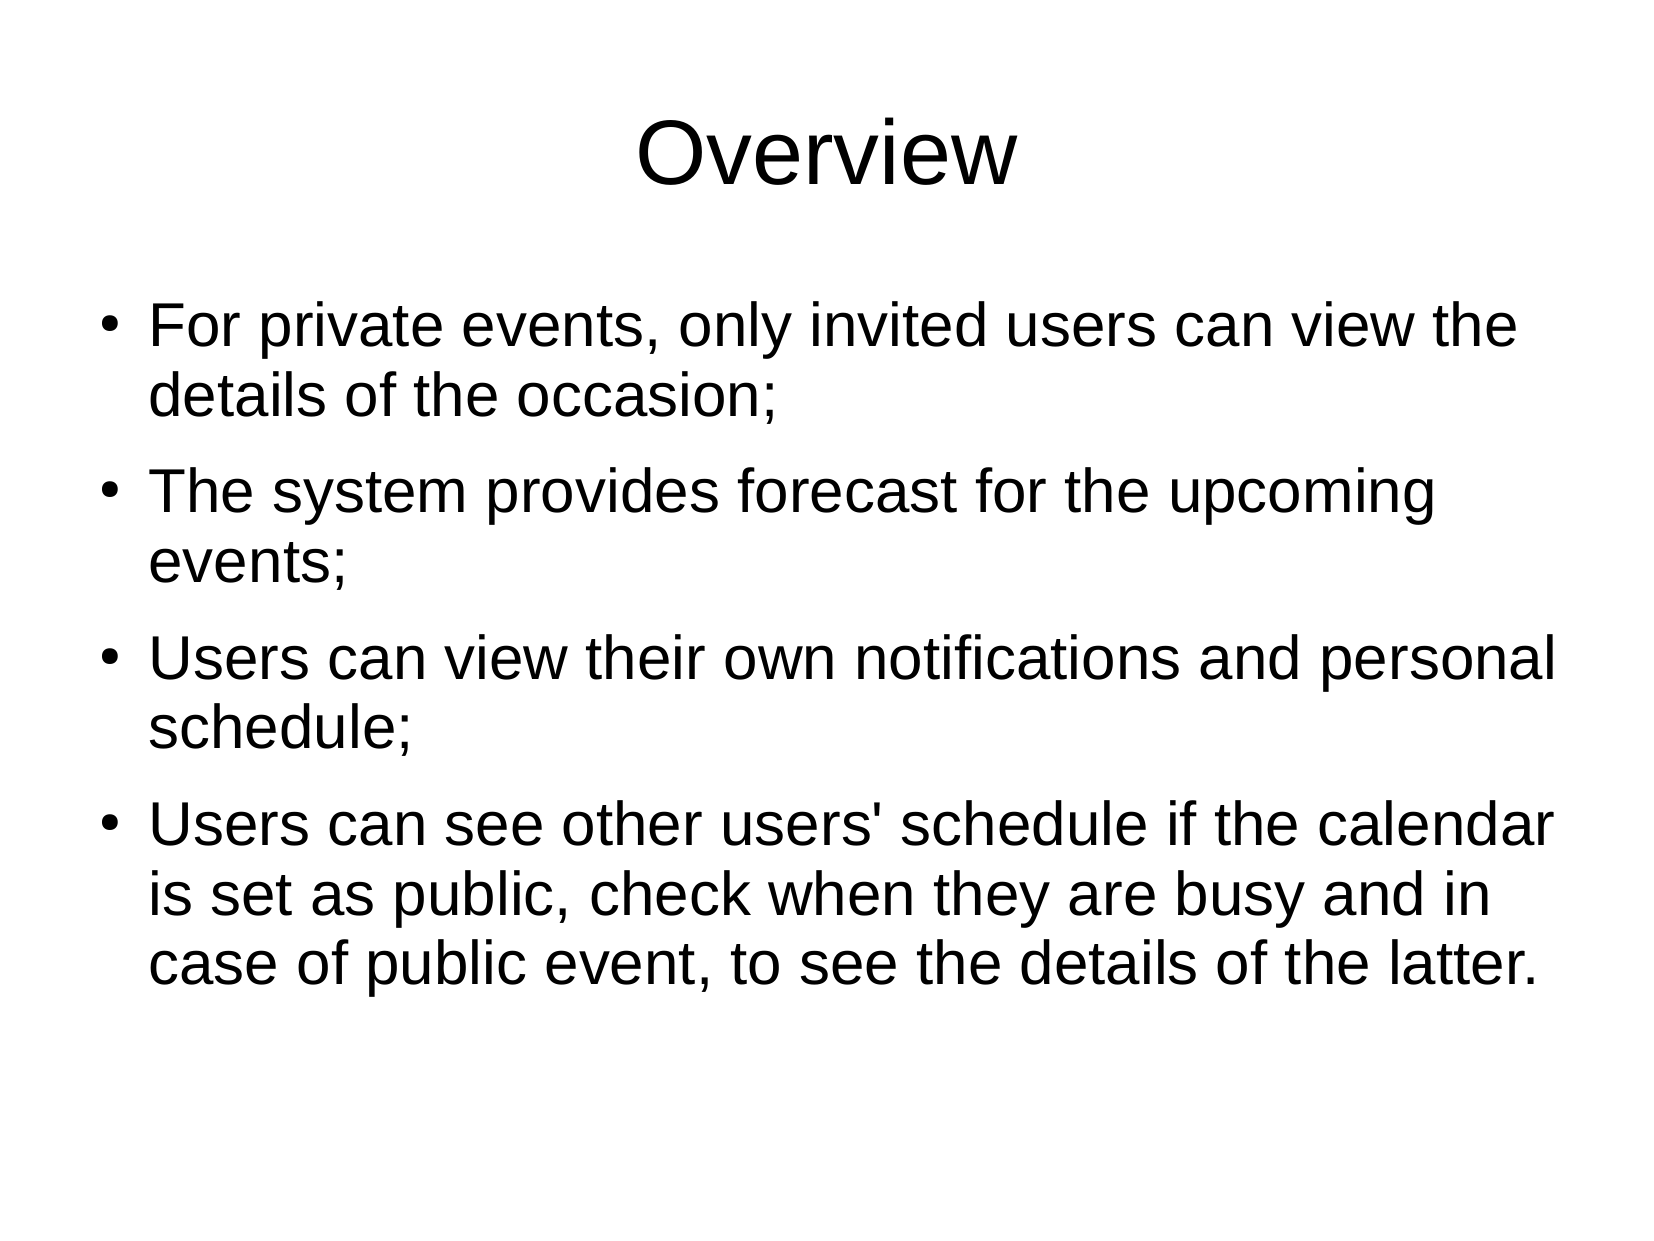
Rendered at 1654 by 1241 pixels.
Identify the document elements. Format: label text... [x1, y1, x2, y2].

title Overview [82, 49, 1571, 257]
list For private events, only invited users can view the details of the occasion; The system provides forecast for the upcoming events; Users can view their own notifications and personal schedule; Users can see other users' schedule if the calendar is set as public, check when they are busy and in case of public event, to see the details of the latter. [82, 290, 1571, 1010]
